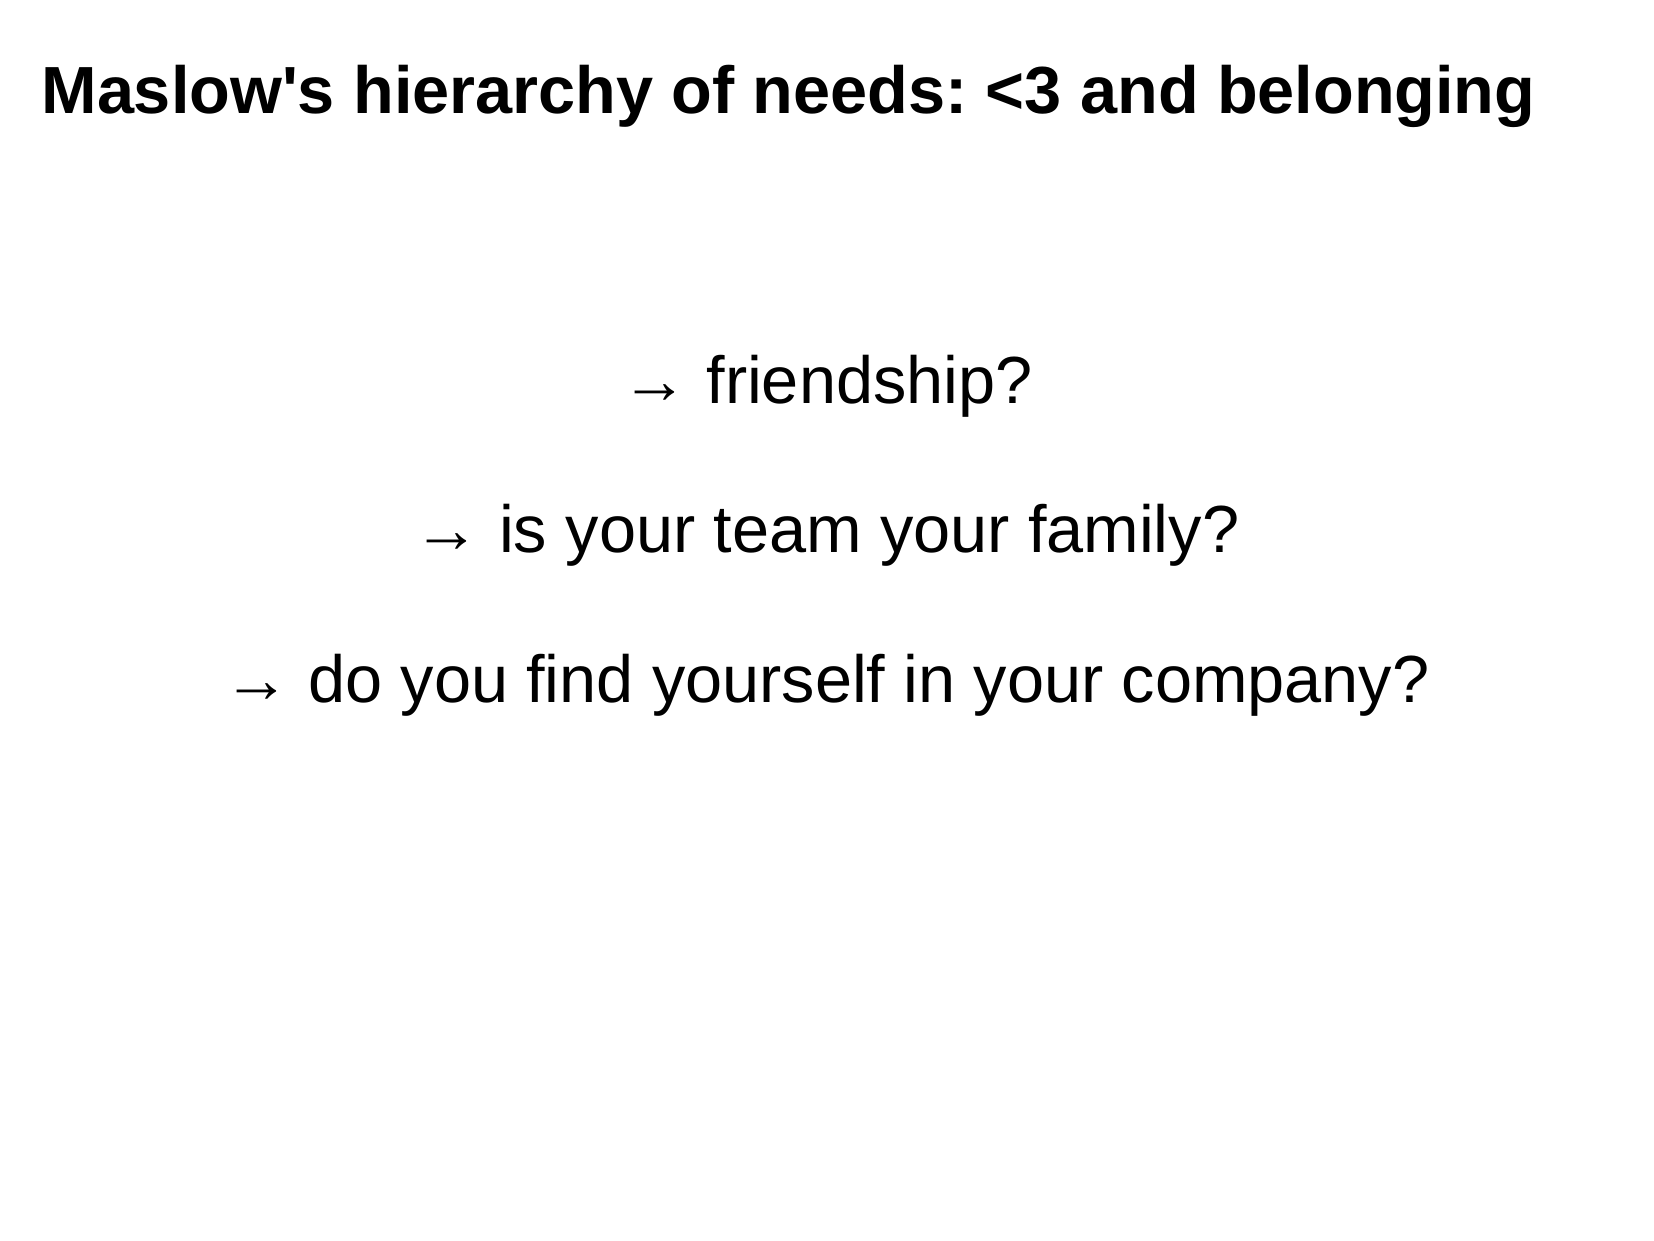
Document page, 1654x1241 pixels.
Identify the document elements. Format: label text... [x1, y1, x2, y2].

text_box → friendship? → is your team your family? → do you find yourself in your company? [82, 49, 1571, 1010]
subtitle Maslow's hierarchy of needs: <3 and belonging [0, 15, 1654, 241]
